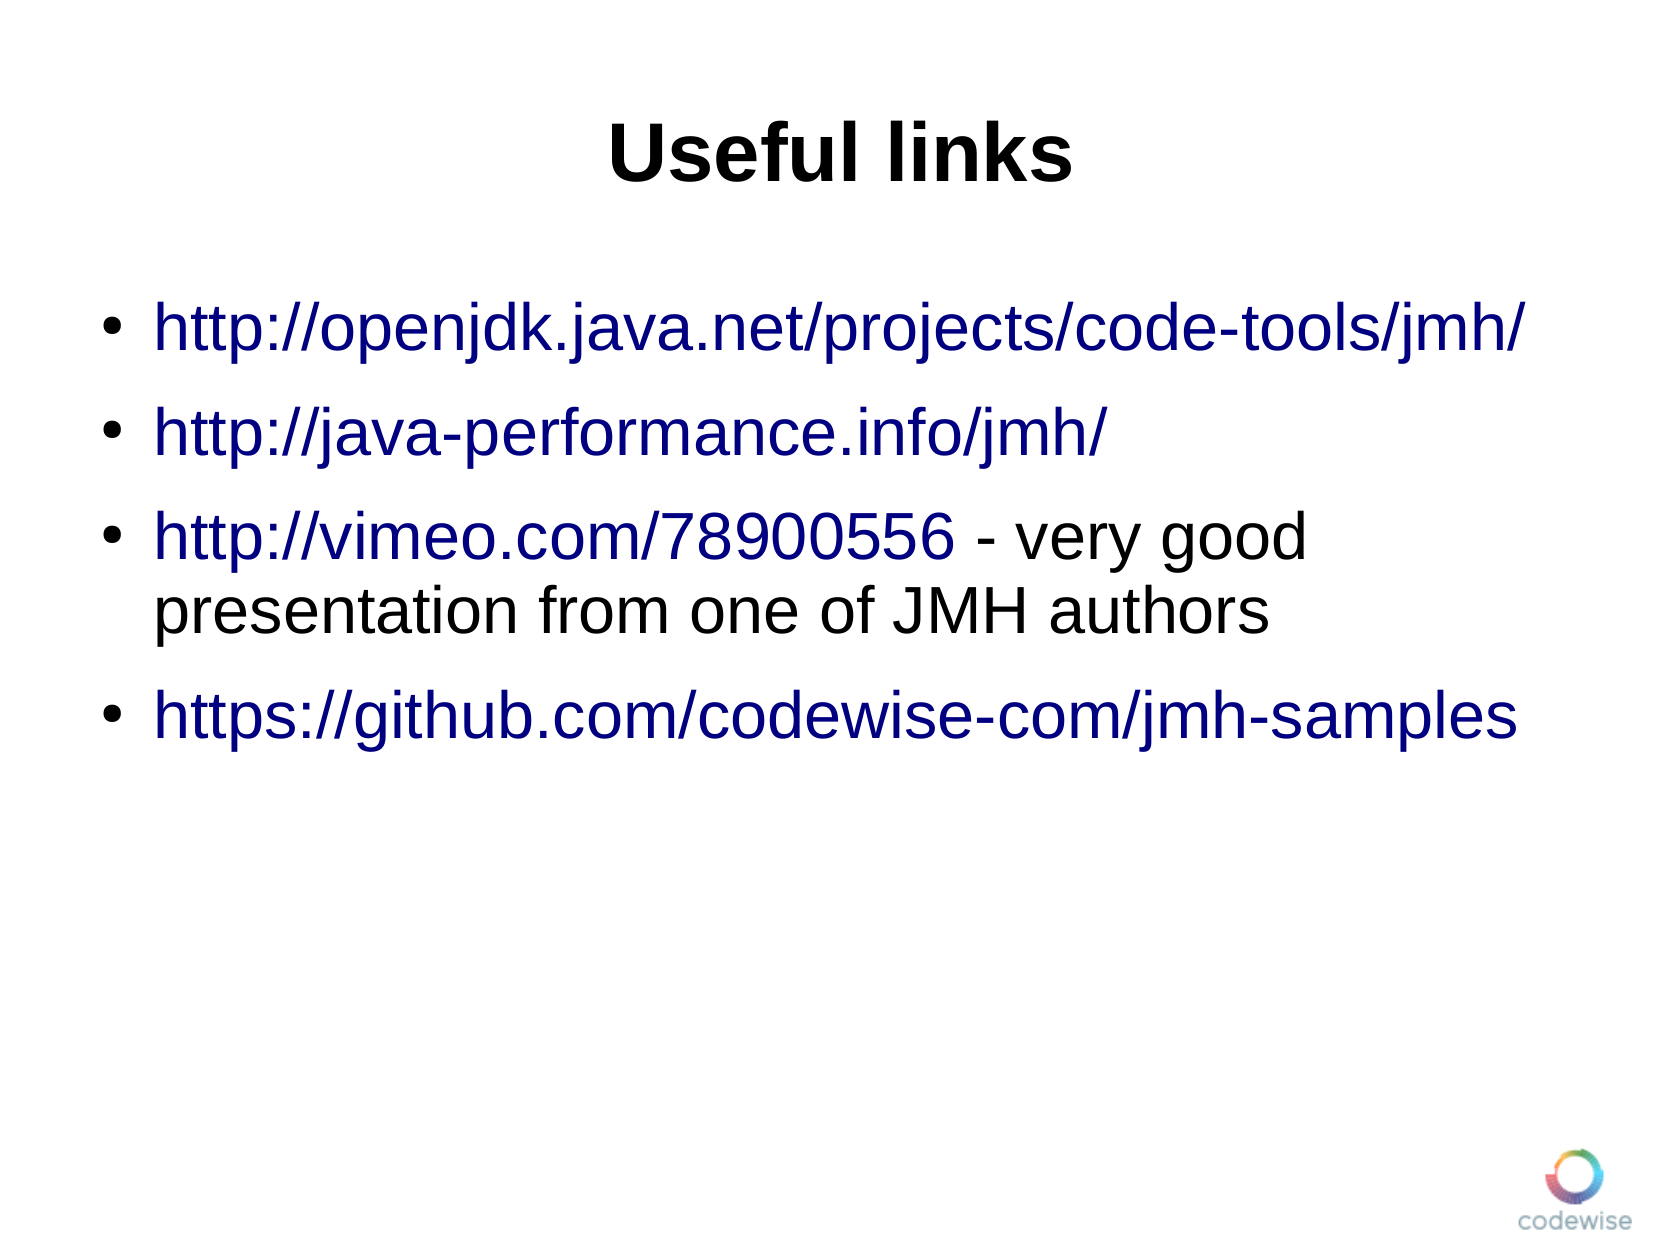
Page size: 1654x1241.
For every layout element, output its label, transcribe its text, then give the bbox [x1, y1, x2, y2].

title Useful links [82, 49, 1571, 257]
picture [1497, 1146, 1654, 1241]
list http://openjdk.java.net/projects/code-tools/jmh/ http://java-performance.info/jmh/ http://vimeo.com/78900556 - very good presentation from one of JMH authors https://github.com/codewise-com/jmh-samples [82, 290, 1538, 1010]
